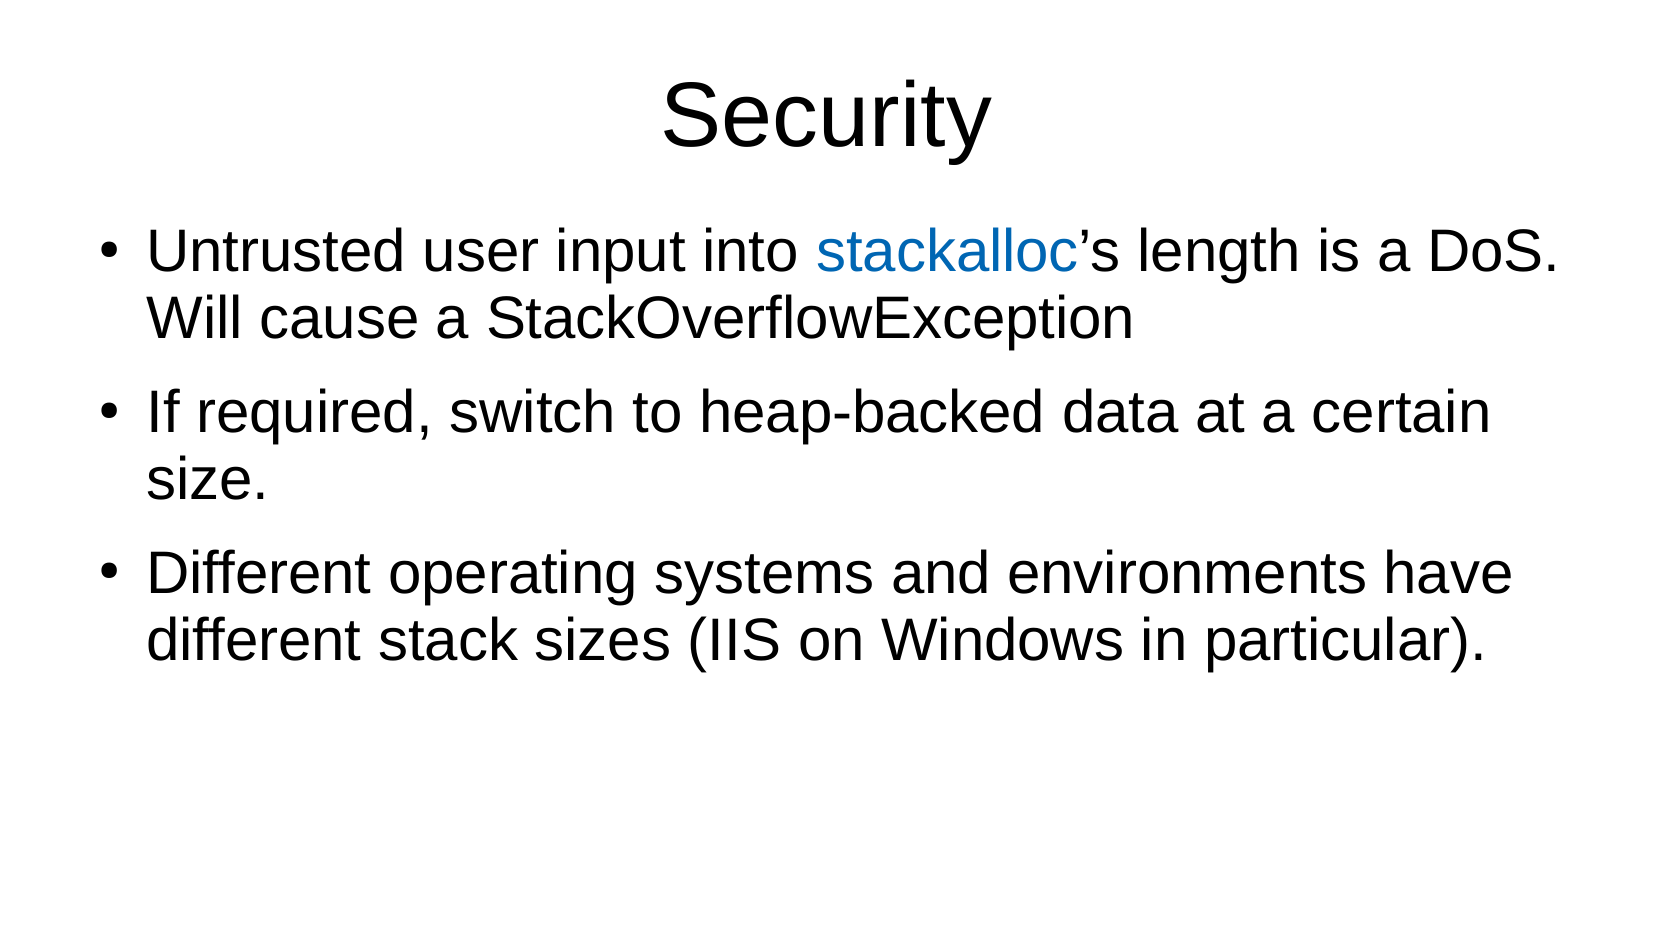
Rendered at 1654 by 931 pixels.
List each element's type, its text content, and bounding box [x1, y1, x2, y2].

list Untrusted user input into stackalloc’s length is a DoS. Will cause a StackOverflowException If required, switch to heap-backed data at a certain size. Different operating systems and environments have different stack sizes (IIS on Windows in particular). [82, 217, 1571, 758]
title Security [82, 37, 1571, 193]
